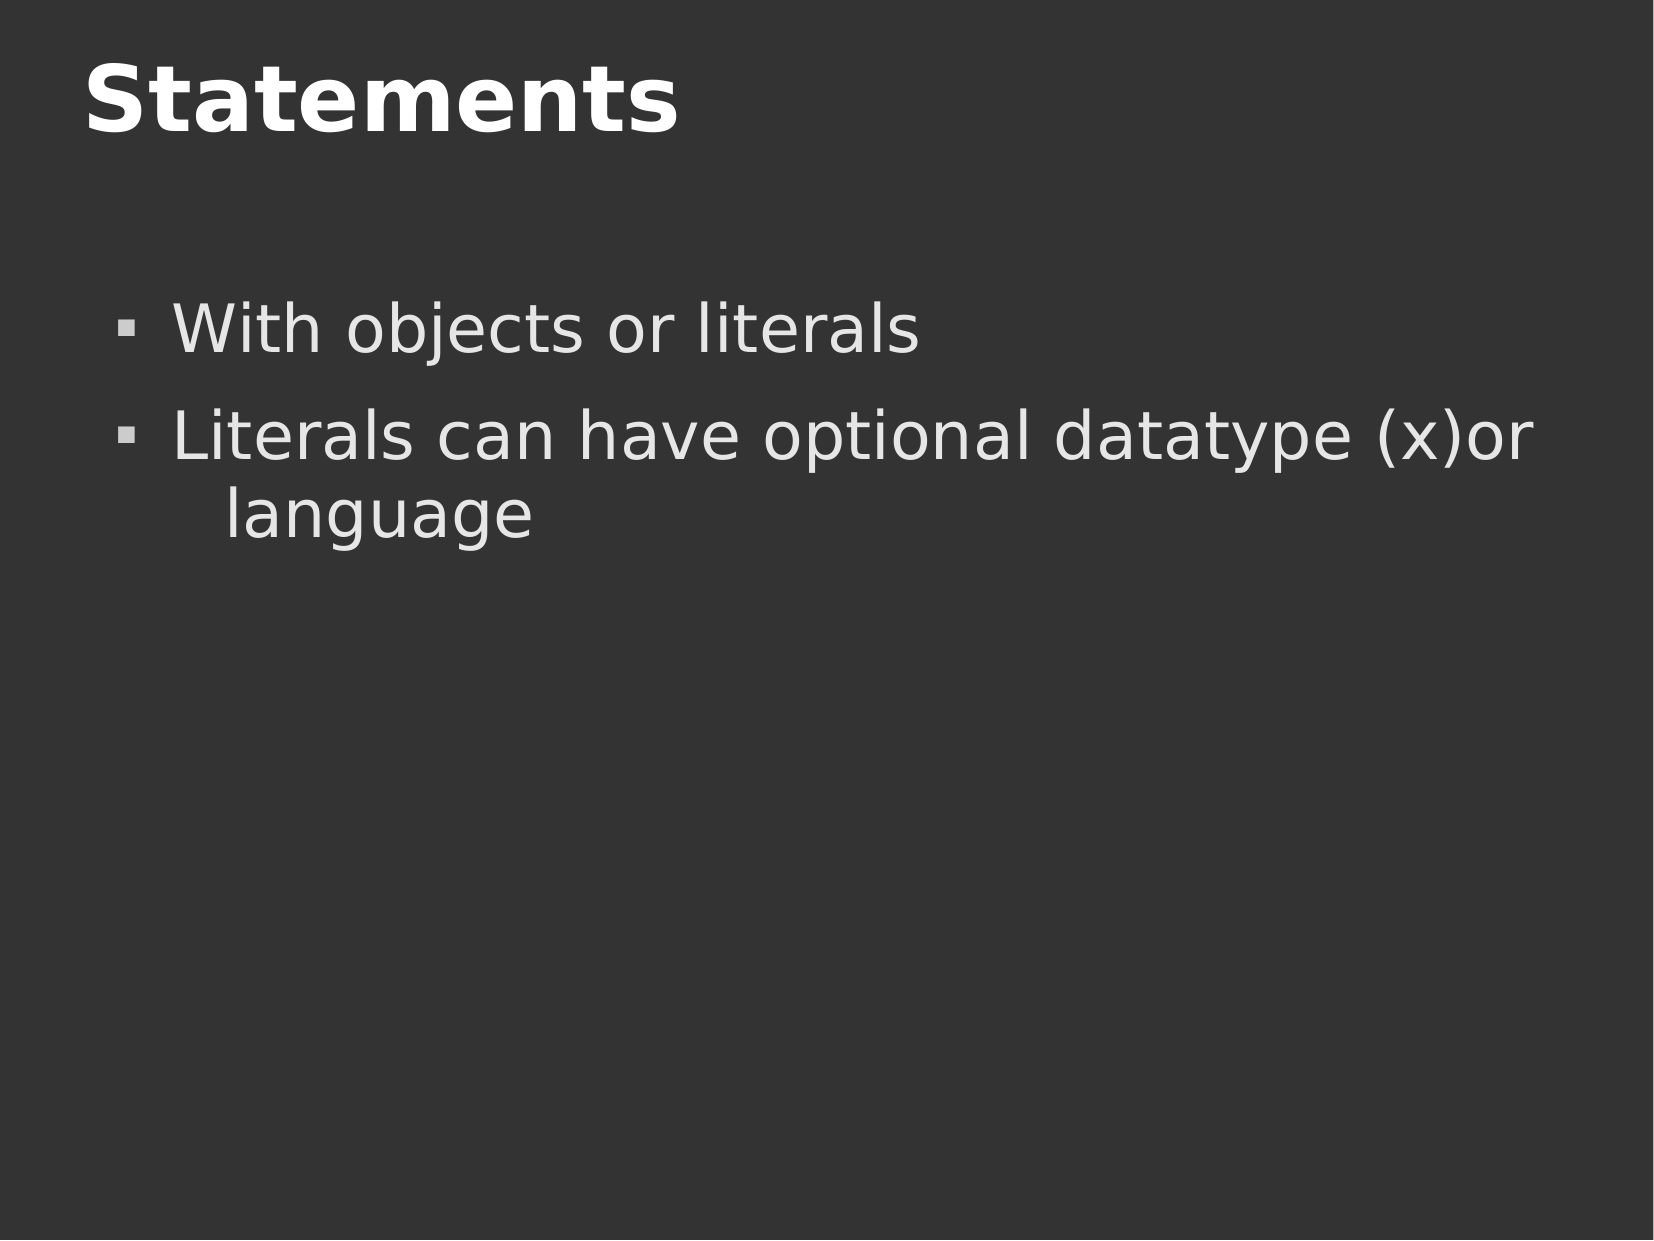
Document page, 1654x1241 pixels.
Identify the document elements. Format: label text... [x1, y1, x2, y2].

title Statements [82, 46, 1571, 154]
list With objects or literals Literals can have optional datatype (x)or language [82, 290, 1571, 1094]
